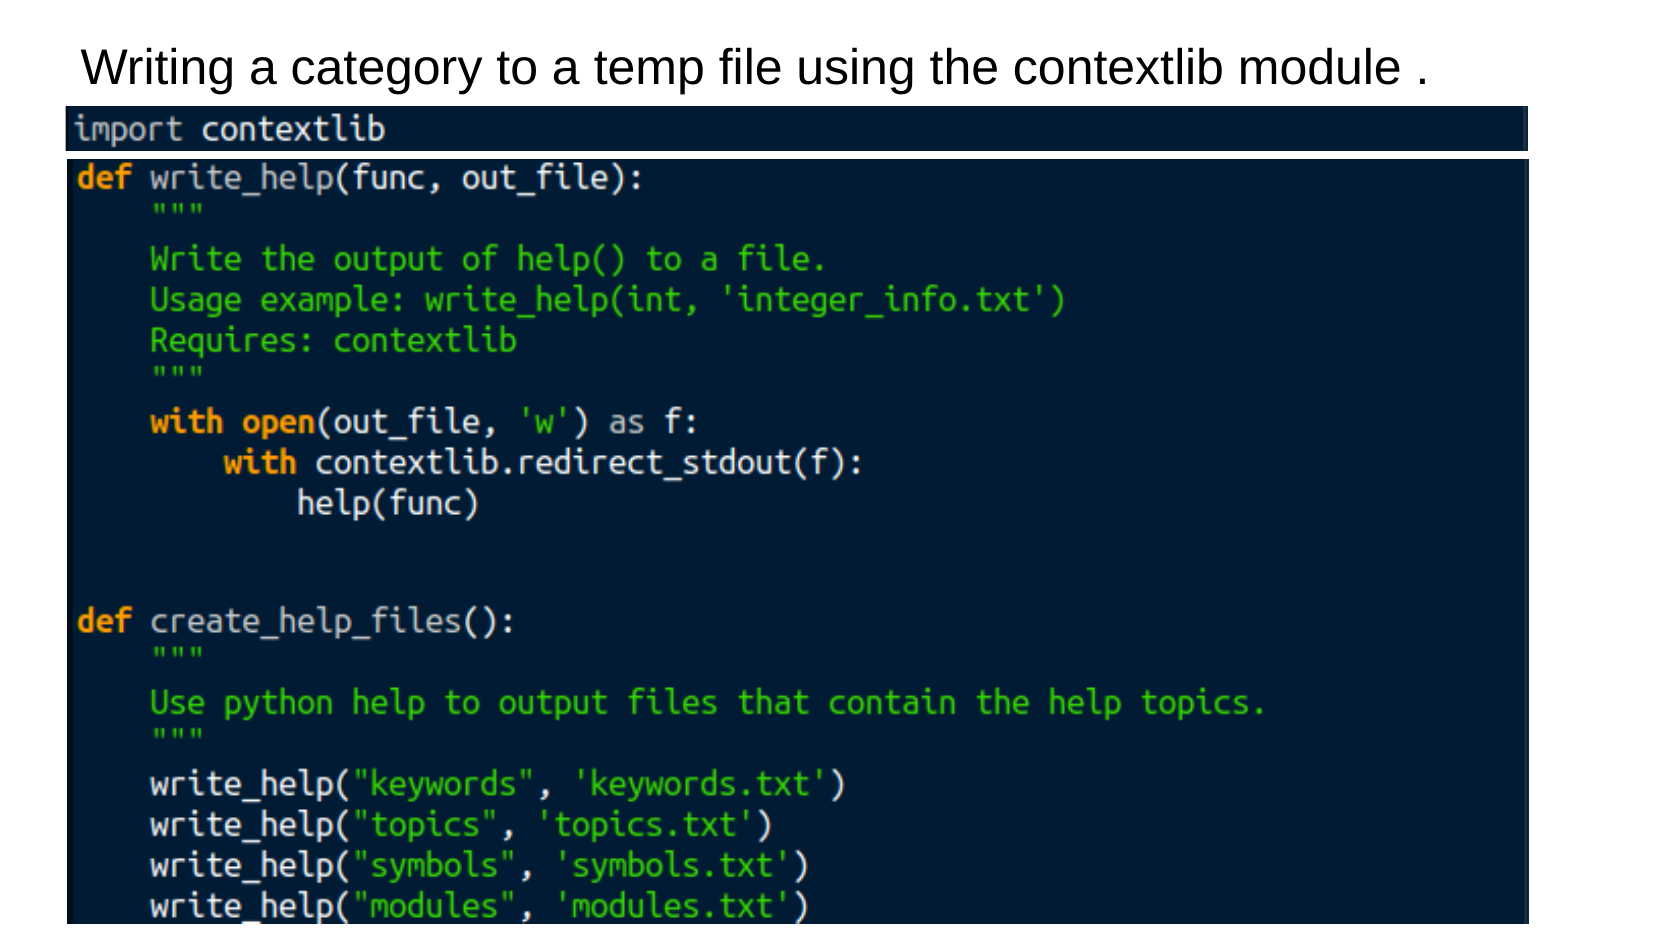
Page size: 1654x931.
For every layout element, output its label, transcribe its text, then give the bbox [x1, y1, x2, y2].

picture [65, 94, 1528, 151]
picture [67, 159, 1529, 925]
list Writing a category to a temp file using the contextlib module . [80, 38, 1569, 95]
